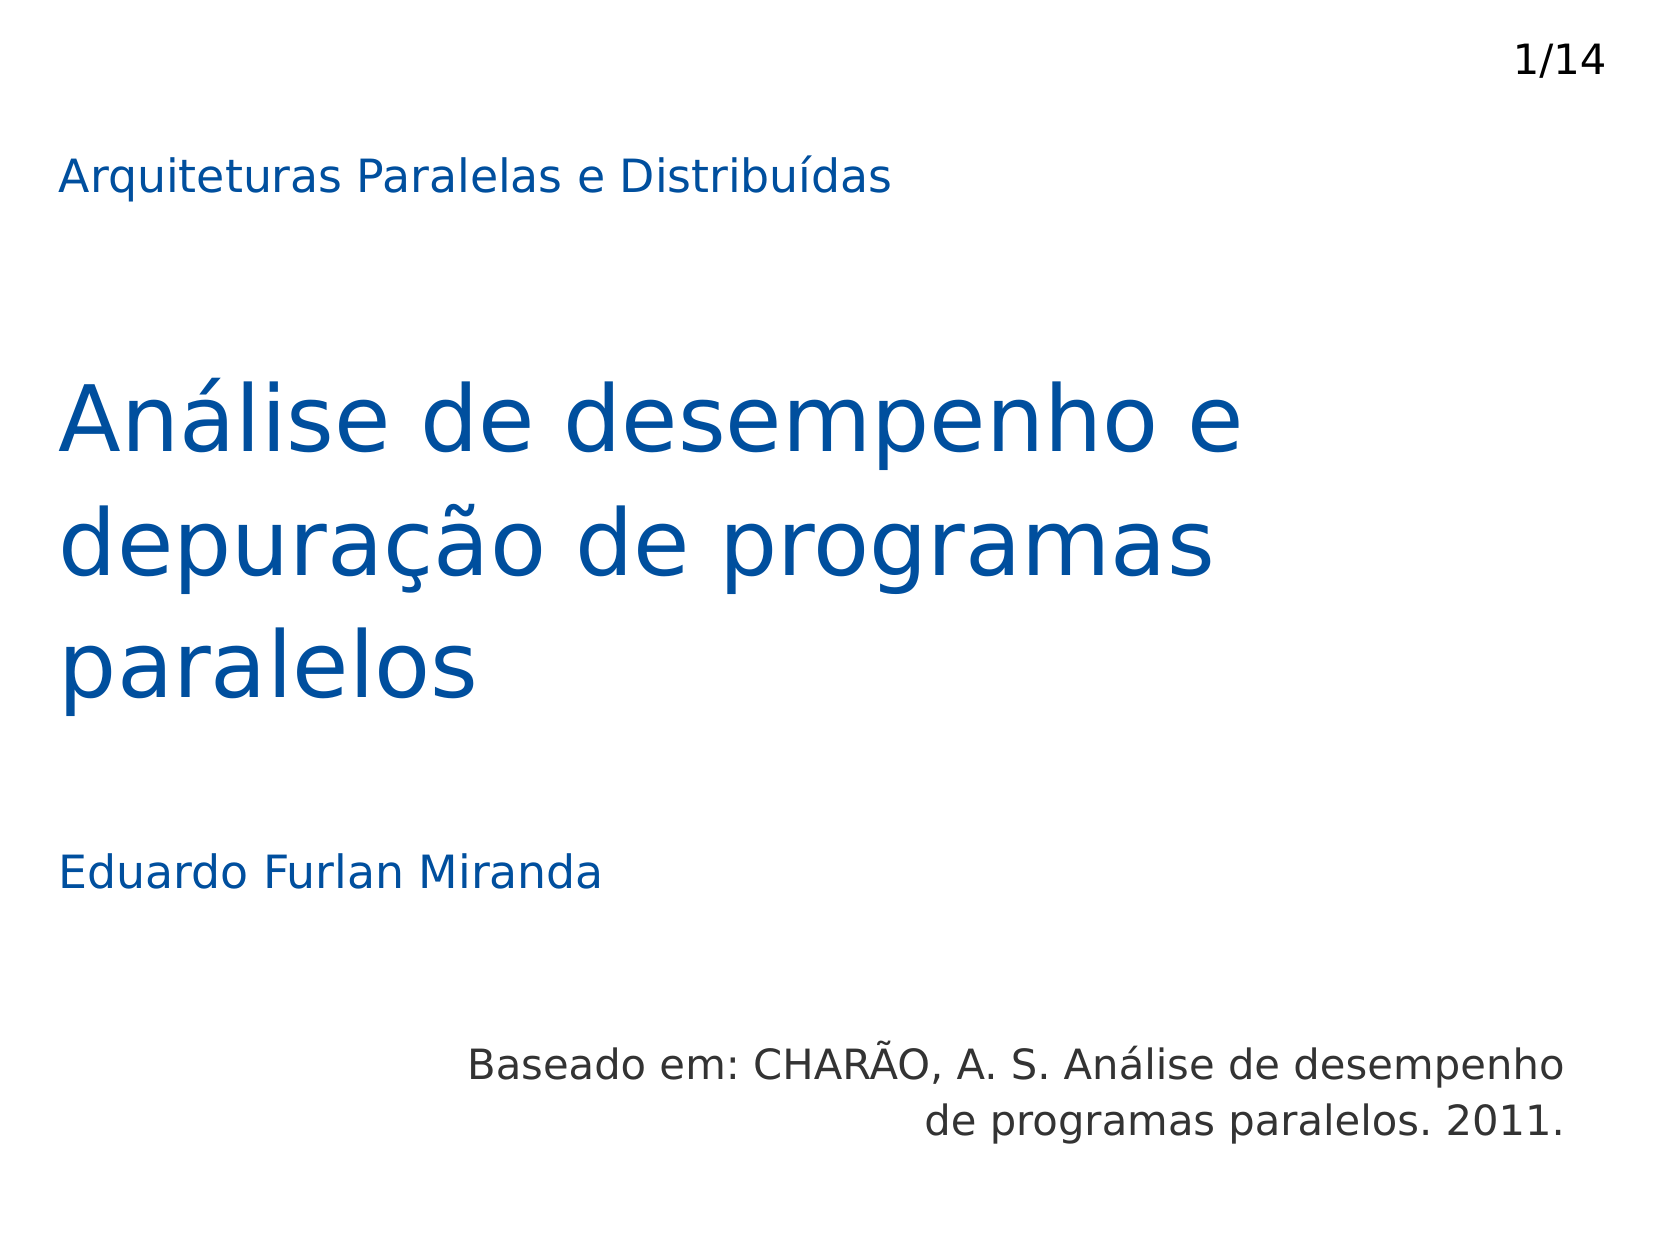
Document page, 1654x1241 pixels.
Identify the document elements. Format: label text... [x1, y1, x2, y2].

list Arquiteturas Paralelas e Distribuídas Análise de desempenho e depuração de programas paralelos Eduardo Furlan Miranda [59, 141, 1625, 1211]
chart [720, 567, 933, 672]
list Baseado em: CHARÃO, A. S. Análise de desempenho de programas paralelos. 2011. [455, 1033, 1565, 1211]
